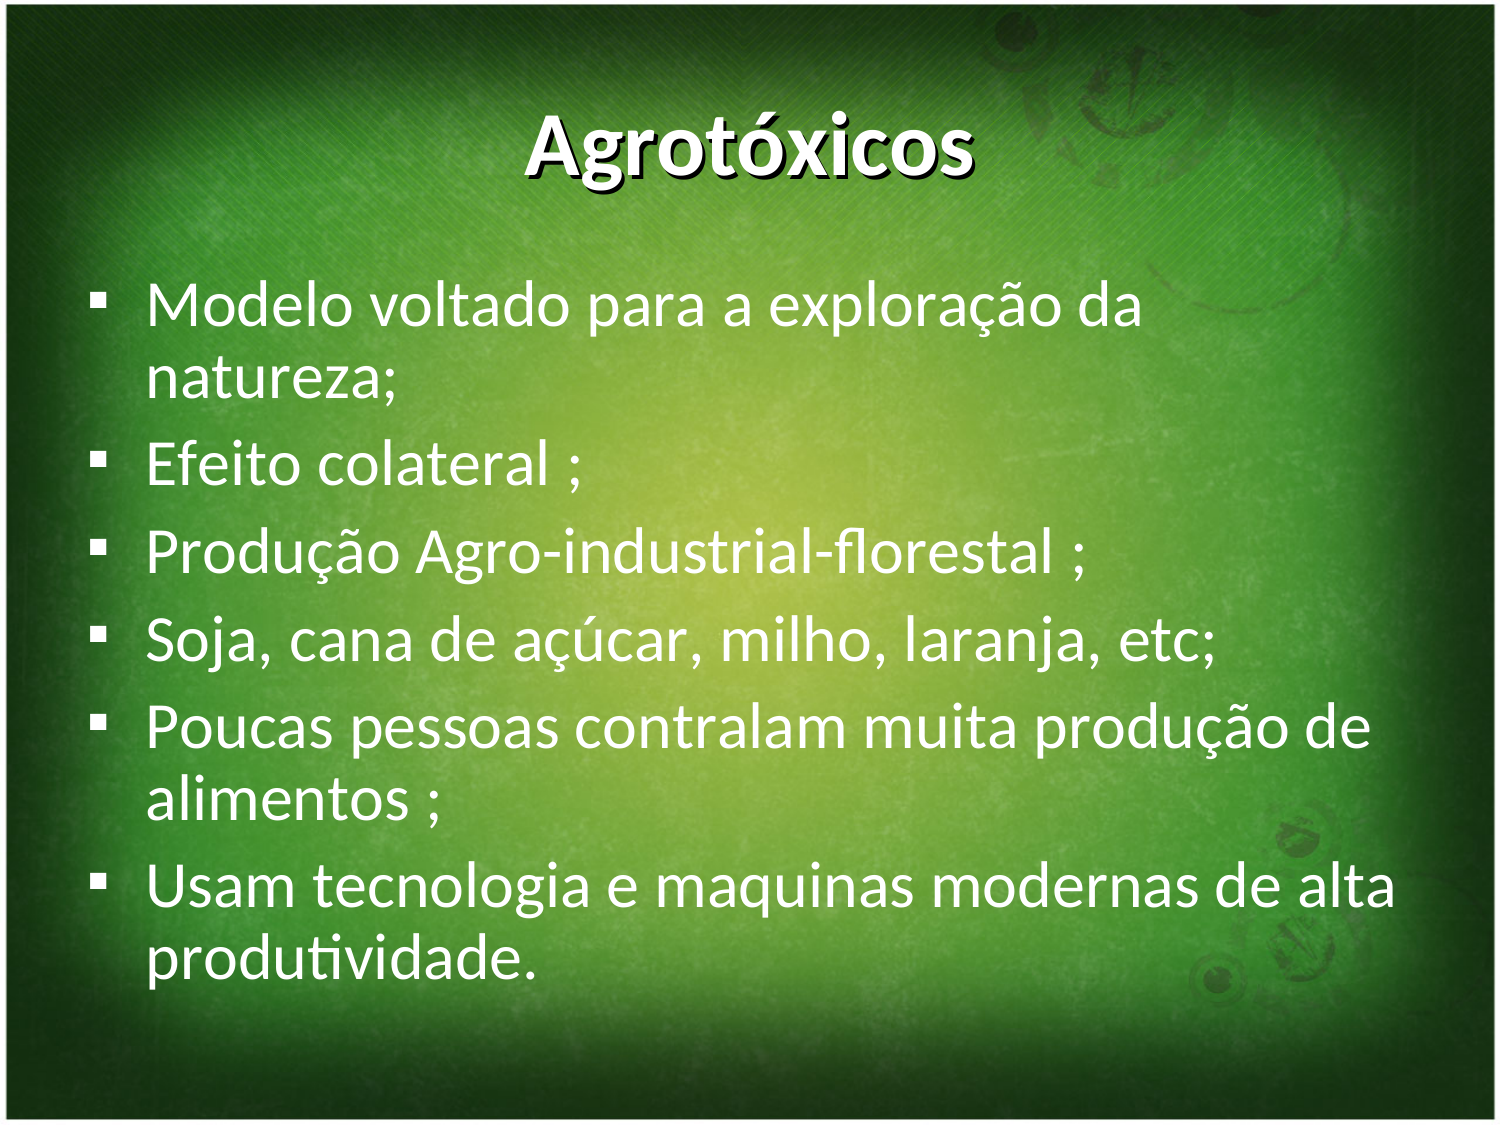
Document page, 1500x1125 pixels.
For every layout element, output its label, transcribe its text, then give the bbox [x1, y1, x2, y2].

picture [0, 0, 1500, 1125]
list Modelo voltado para a exploração da natureza; Efeito colateral ; Produção Agro-industrial-florestal ; Soja, cana de açúcar, milho, laranja, etc; Poucas pessoas contralam muita produção de alimentos ; Usam tecnologia e maquinas modernas de alta produtividade. [75, 262, 1426, 1005]
title Agrotóxicos [75, 45, 1426, 233]
